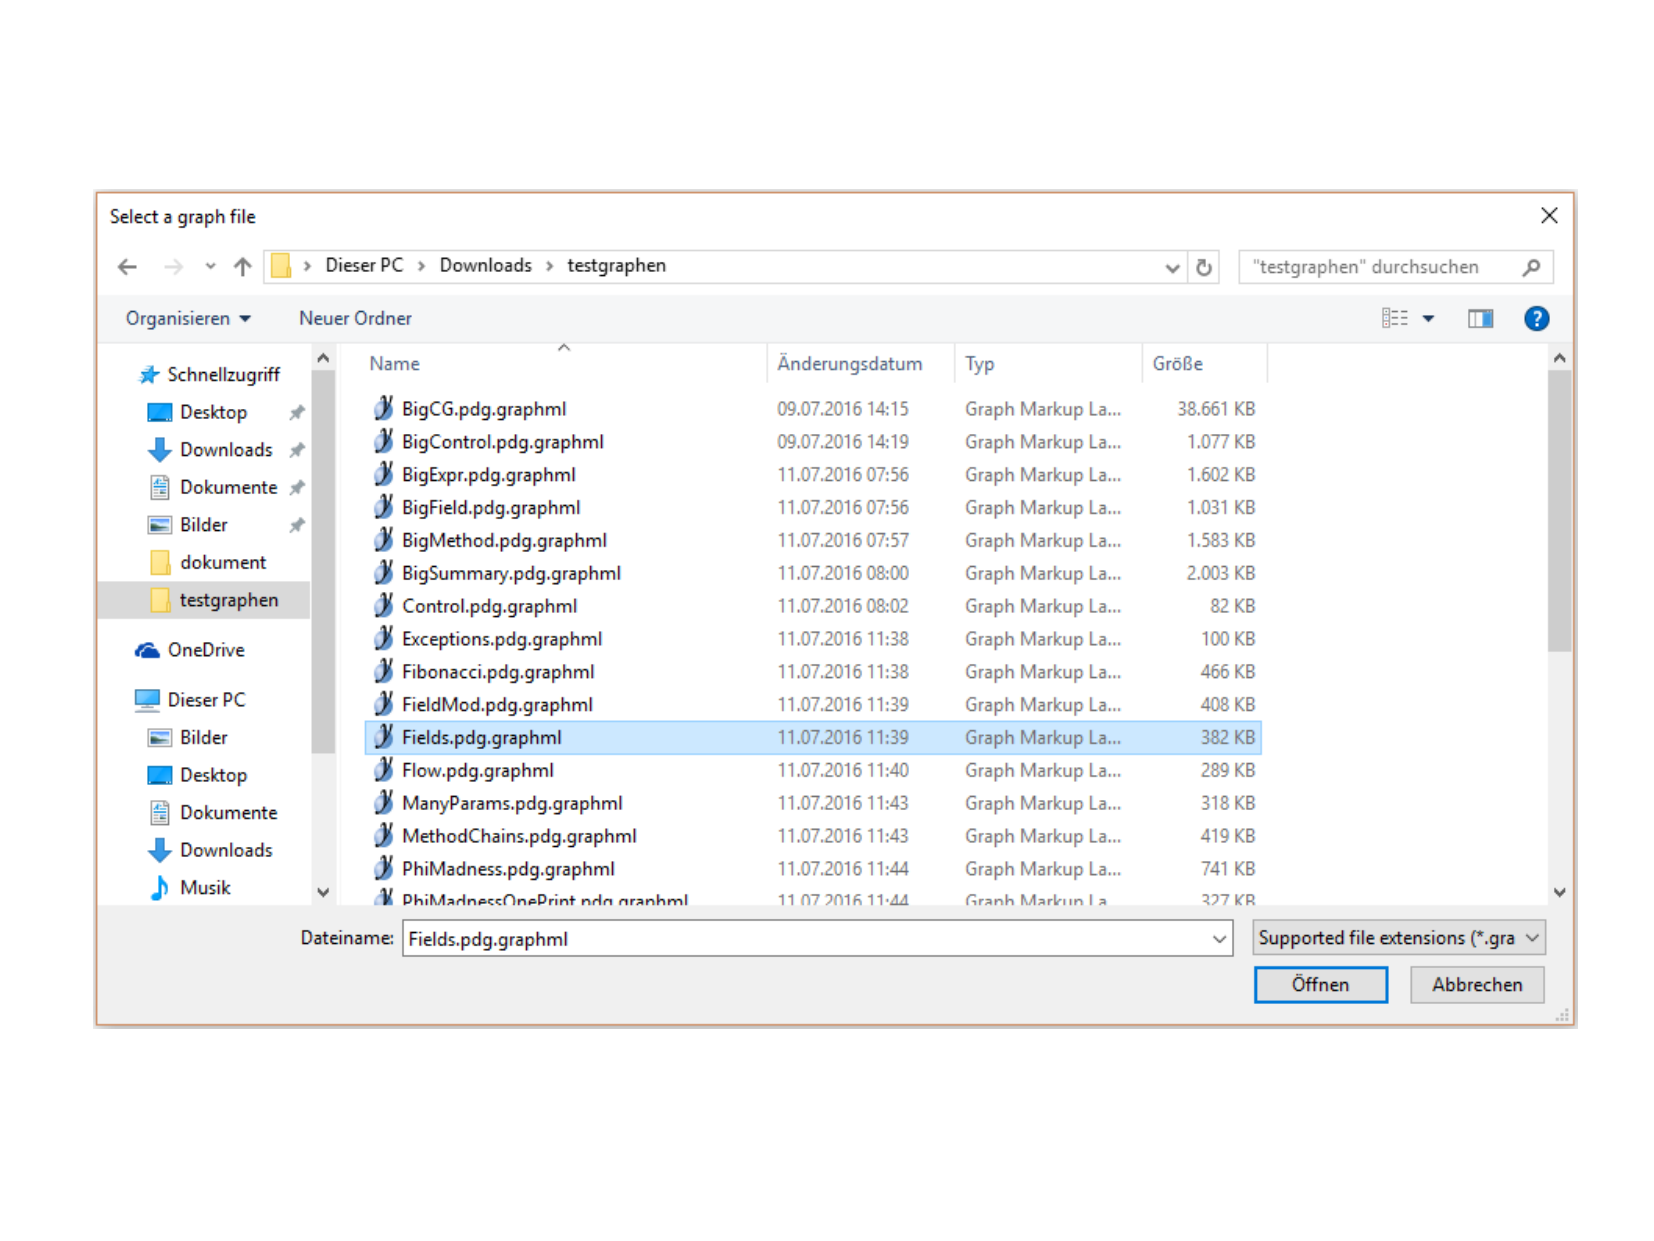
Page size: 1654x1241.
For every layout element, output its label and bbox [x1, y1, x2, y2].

picture [93, 189, 1578, 1029]
